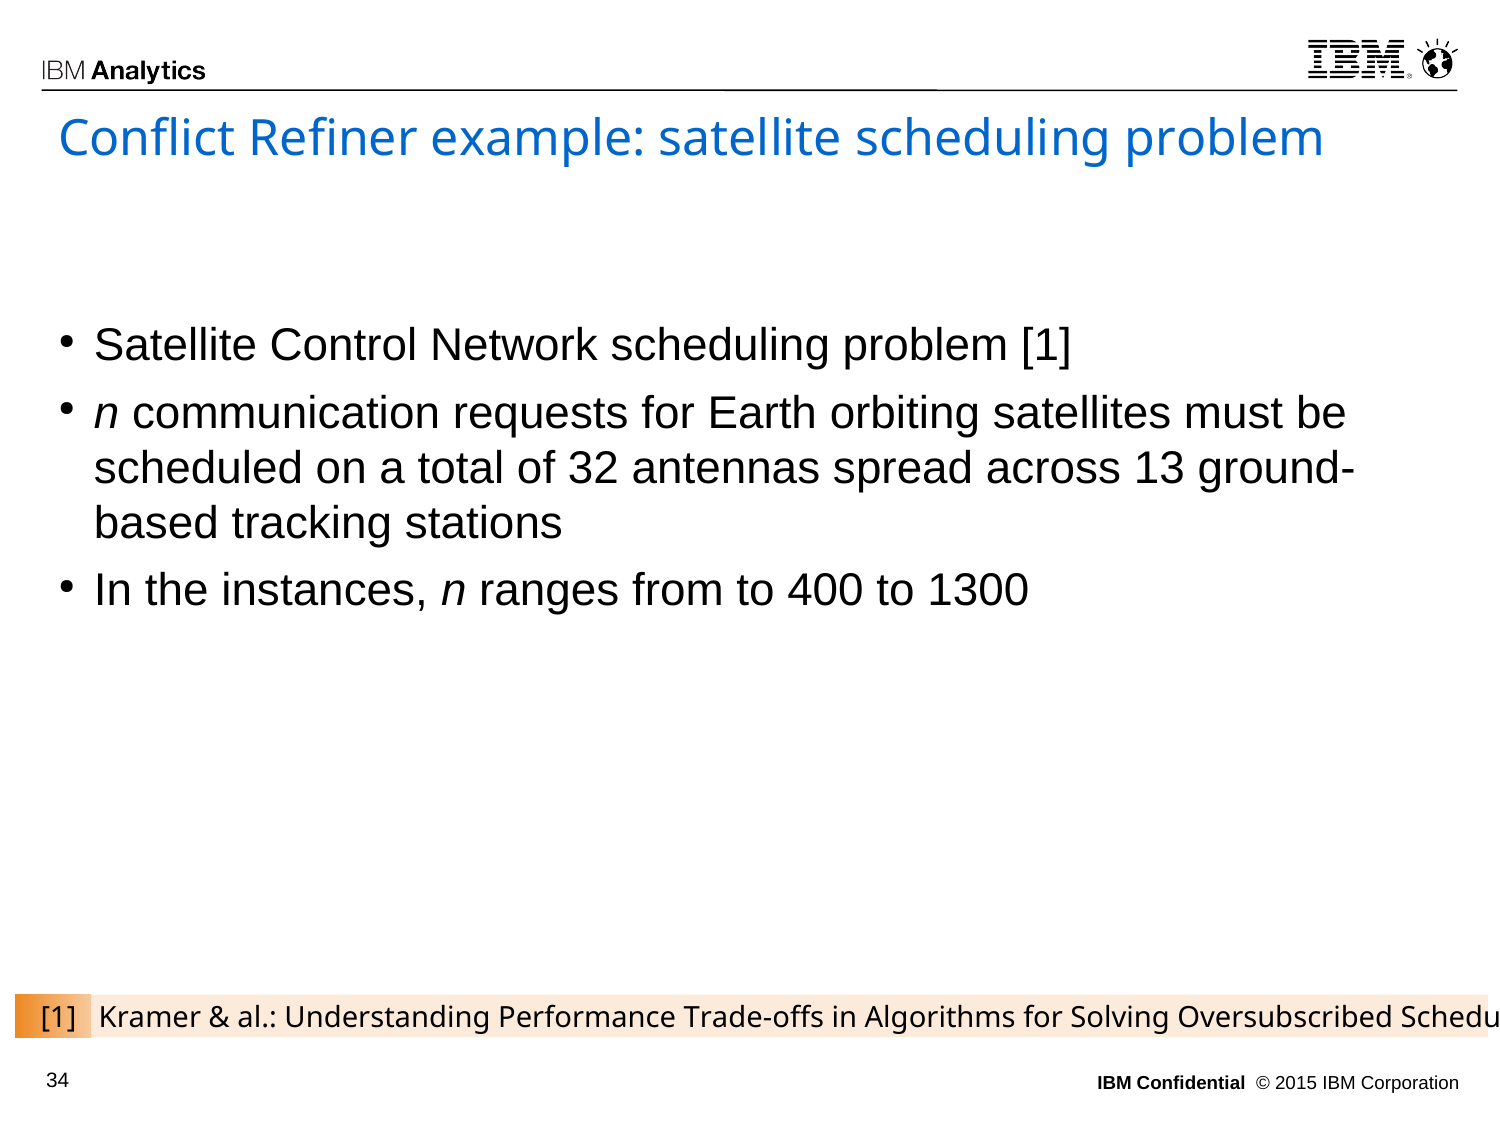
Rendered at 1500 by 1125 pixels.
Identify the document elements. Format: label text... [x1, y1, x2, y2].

text_box [1] Kramer & al.: Understanding Performance Trade-offs in Algorithms for Solving Oversubscribed Scheduling. [25, 990, 1500, 1042]
list Satellite Control Network scheduling problem [1] n communication requests for Earth orbiting satellites must be scheduled on a total of 32 antennas spread across 13 ground-based tracking stations In the instances, n ranges from to 400 to 1300 [43, 307, 1445, 990]
picture [24, 42, 224, 99]
text_box [15, 994, 25, 1038]
picture [1294, 24, 1469, 91]
title Conflict Refiner example: satellite scheduling problem [43, 97, 1446, 262]
